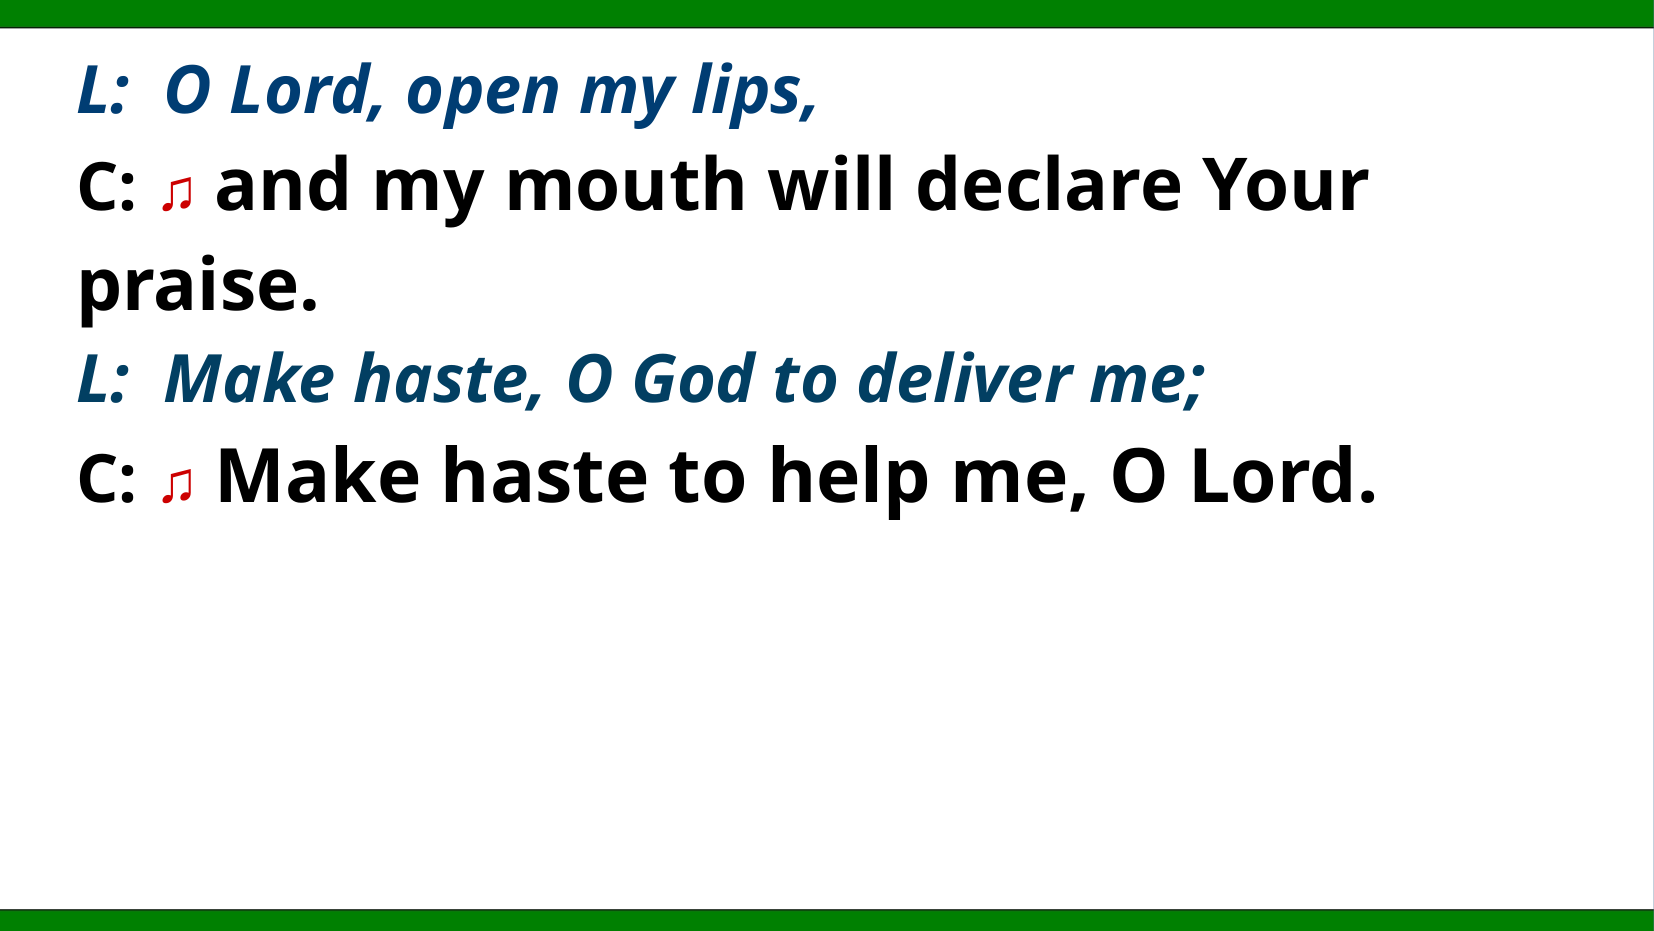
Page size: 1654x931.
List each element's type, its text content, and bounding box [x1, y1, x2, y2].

picture [0, 0, 1654, 931]
text_box L: O Lord, open my lips, C: ♫ and my mouth will declare Your praise. L: Make haste, O God to deliver me; C: ♫ Make haste to help me, O Lord. [61, 34, 1592, 424]
